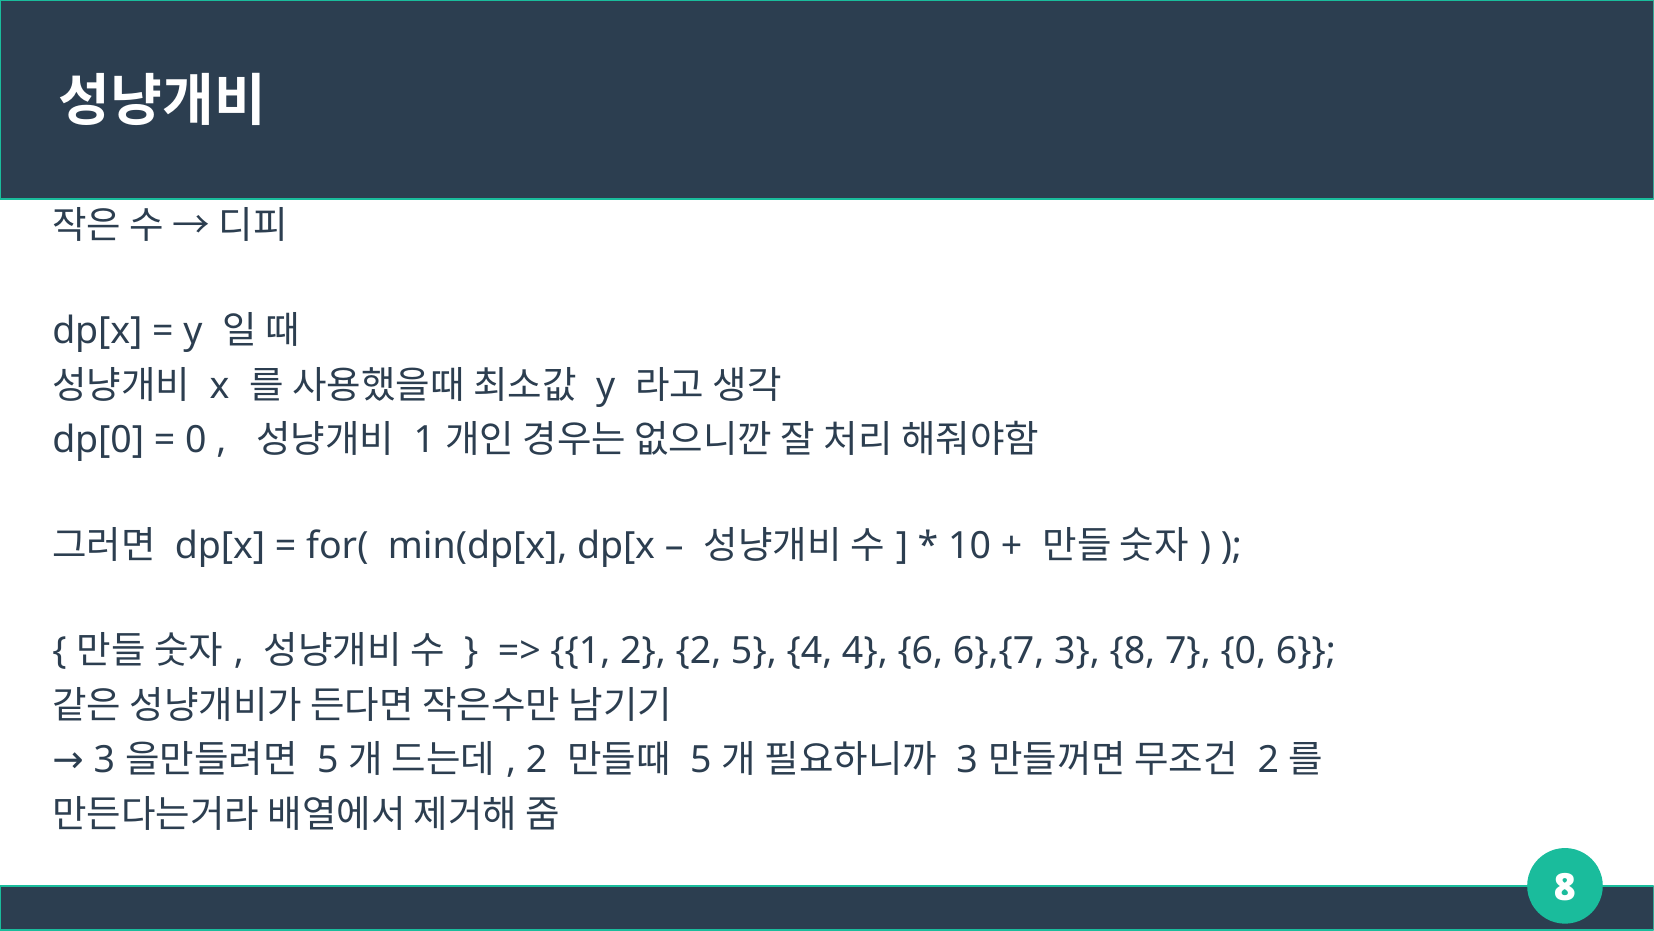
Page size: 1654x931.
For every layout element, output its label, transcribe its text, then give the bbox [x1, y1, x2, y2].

text_box 작은 수 → 디피 dp[x] = y 일 때 성냥개비 x 를 사용했을때 최소값 y 라고 생각 dp[0] = 0 , 성냥개비 1개인 경우는 없으니깐 잘 처리 해줘야함 그러면 dp[x] = for( min(dp[x], dp[x – 성냥개비 수] * 10 + 만들 숫자) ); {만들 숫자, 성냥개비 수 } => {{1, 2}, {2, 5}, {4, 4}, {6, 6},{7, 3}, {8, 7}, {0, 6}}; 같은 성냥개비가 든다면 작은수만 남기기 → 3을만들려면 5개 드는데, 2 만들때 5개 필요하니까 3만들꺼면 무조건 2를 만든다는거라 배열에서 제거해 줌 [37, 187, 1538, 931]
title 성냥개비 [59, 37, 1595, 155]
